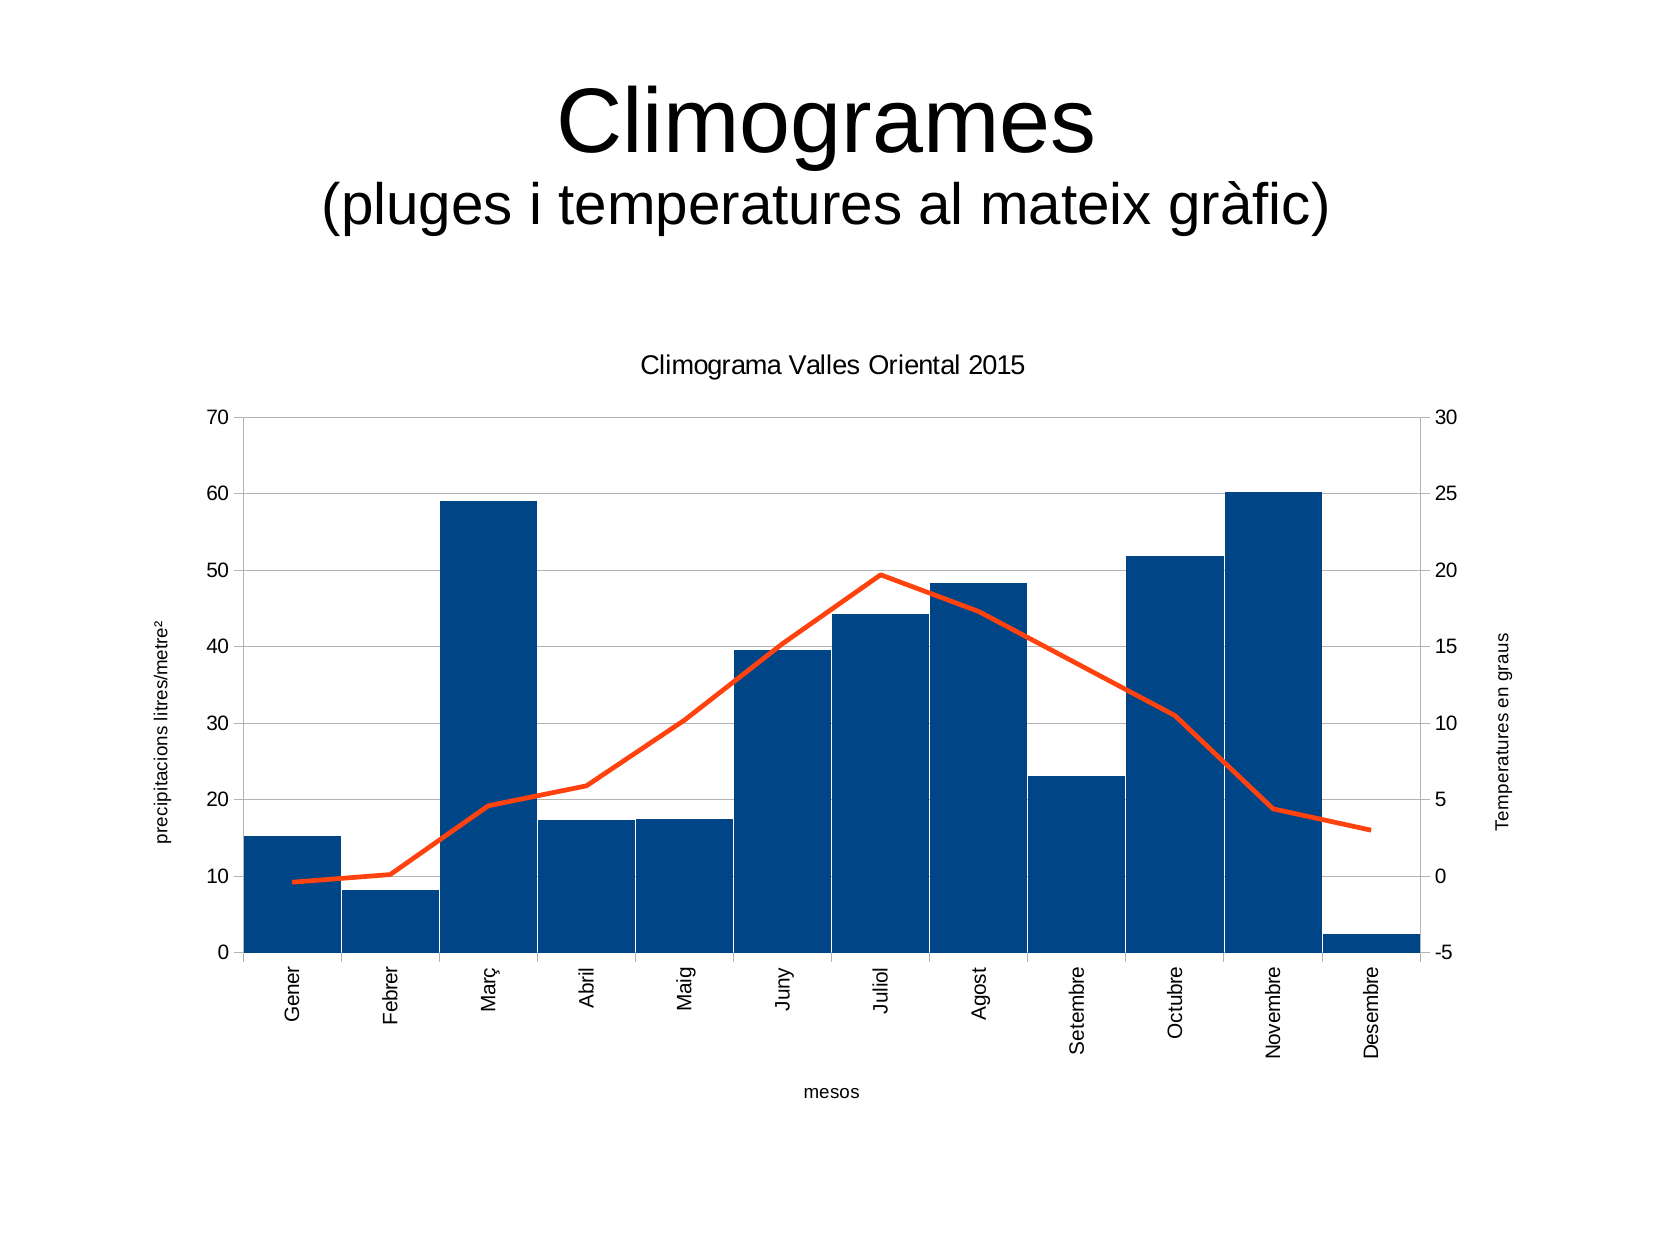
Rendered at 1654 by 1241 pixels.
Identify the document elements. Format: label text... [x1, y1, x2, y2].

title Climogrames (pluges i temperatures al mateix gràfic) [82, 49, 1571, 257]
chart [118, 318, 1548, 1134]
